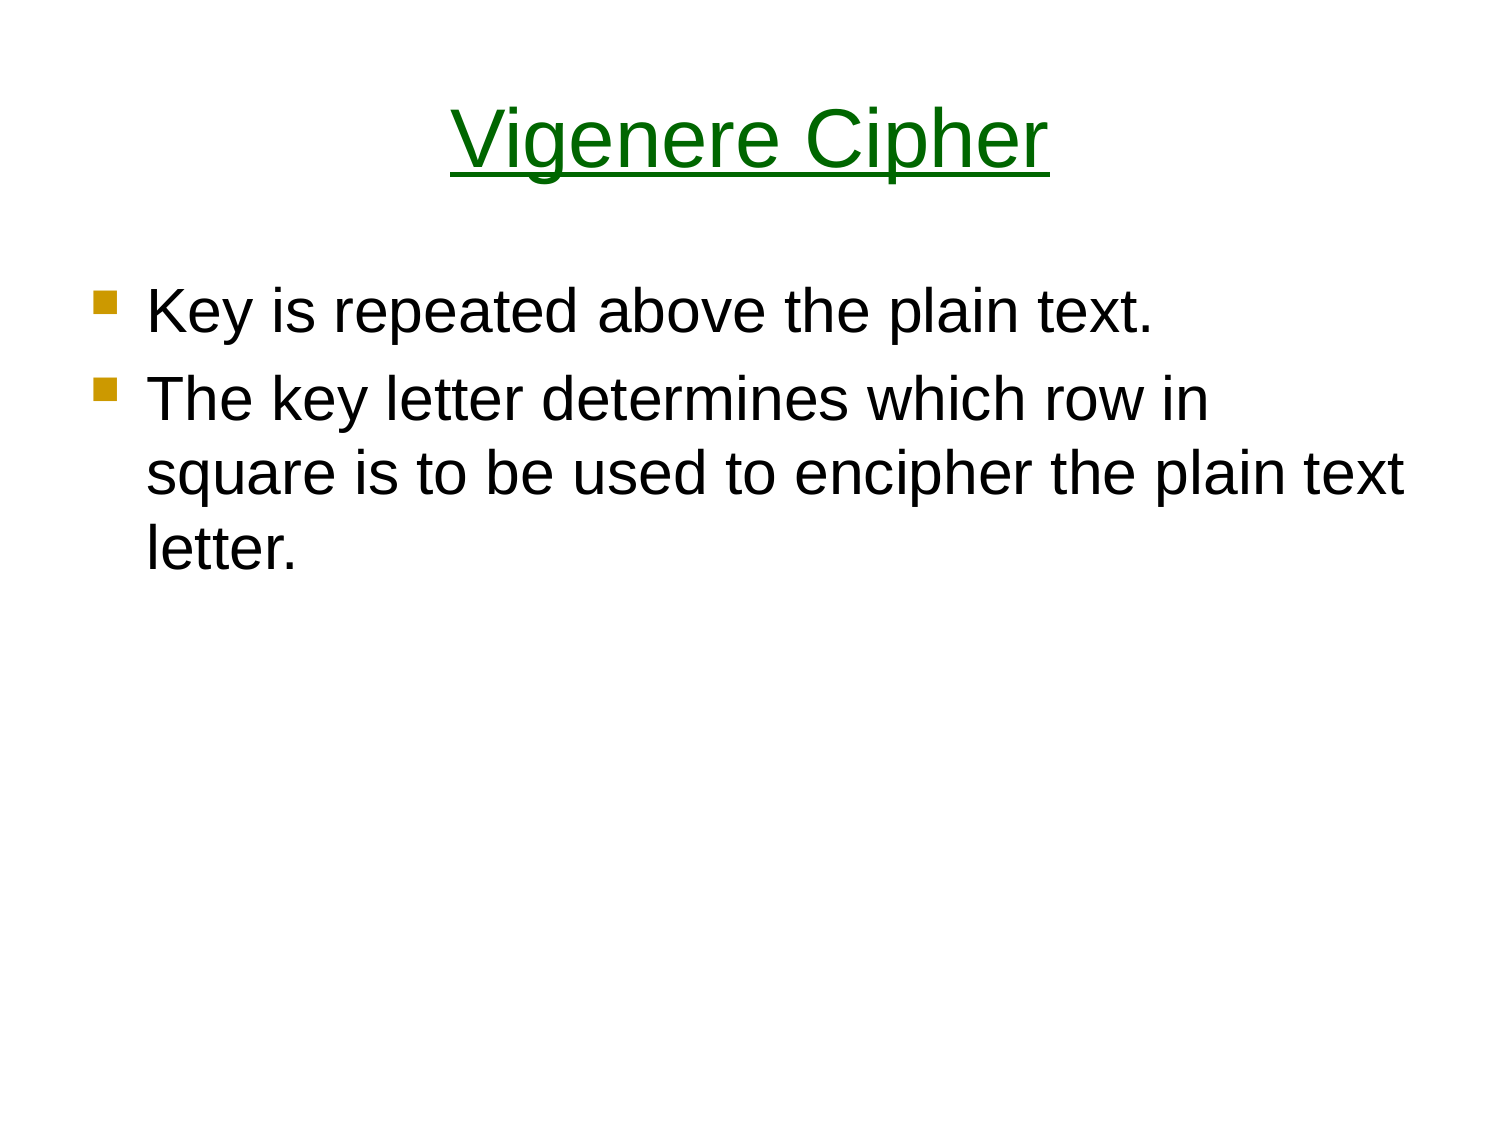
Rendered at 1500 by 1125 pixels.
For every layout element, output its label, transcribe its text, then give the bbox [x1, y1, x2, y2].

list Key is repeated above the plain text. The key letter determines which row in square is to be used to encipher the plain text letter. [75, 262, 1425, 1006]
title Vigenere Cipher [75, 88, 1425, 190]
